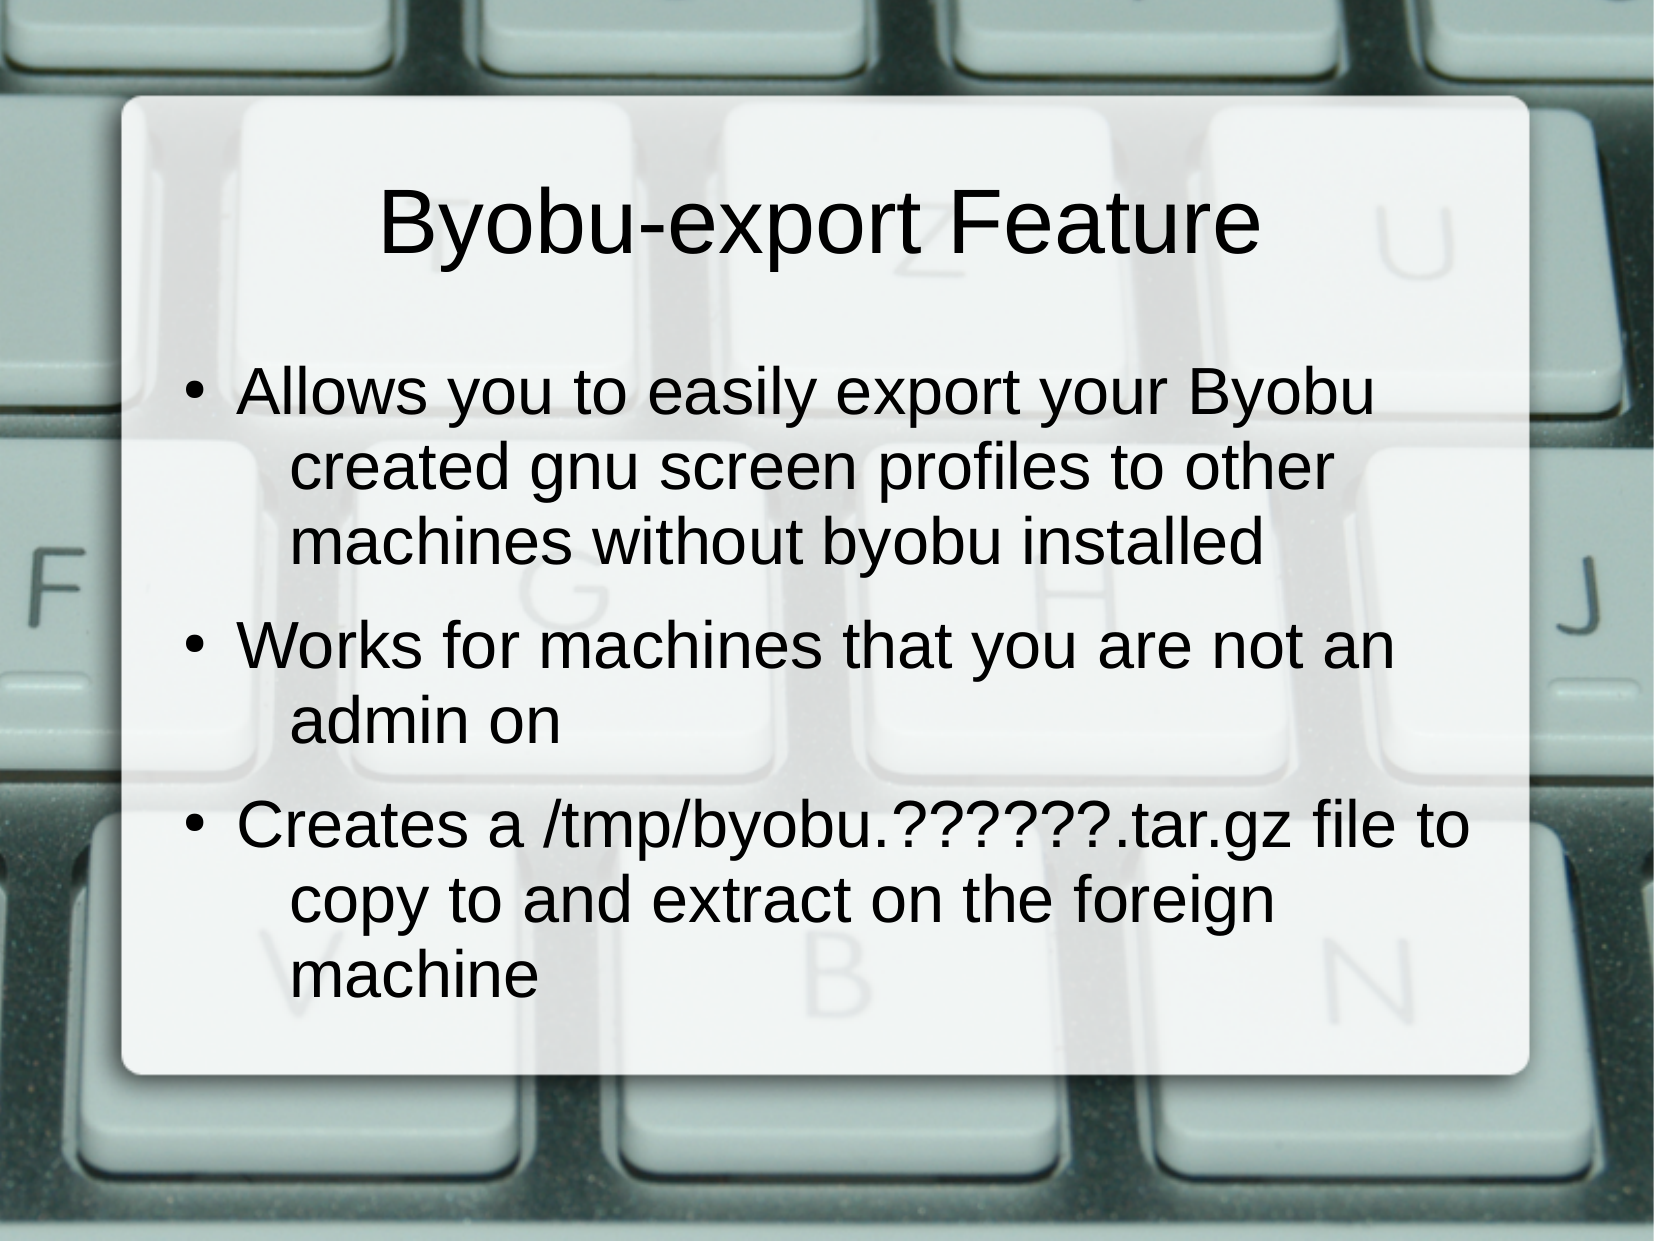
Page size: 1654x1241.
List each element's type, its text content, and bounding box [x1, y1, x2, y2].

title Byobu-export Feature [135, 117, 1506, 325]
list Allows you to easily export your Byobu created gnu screen profiles to other machines without byobu installed Works for machines that you are not an admin on Creates a /tmp/byobu.??????.tar.gz file to copy to and extract on the foreign machine [147, 354, 1506, 1159]
picture [0, 0, 1654, 1241]
